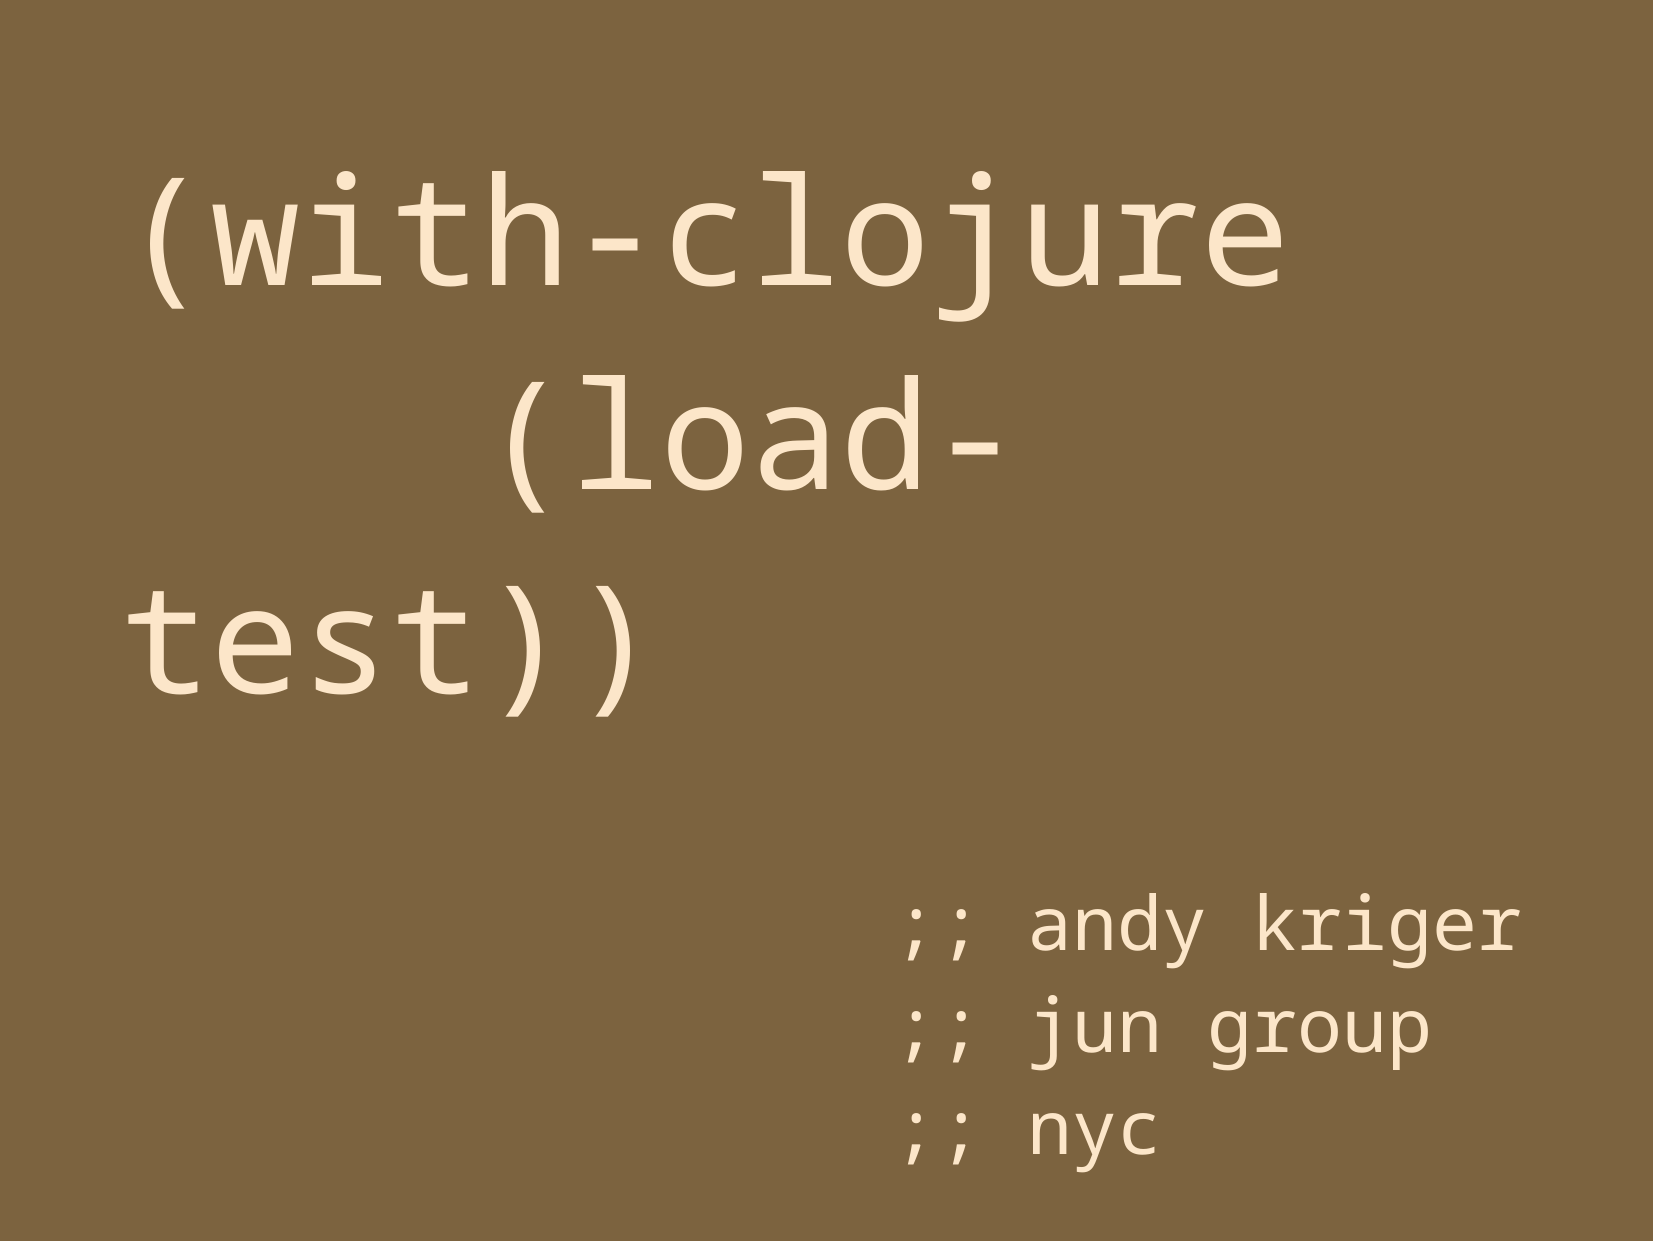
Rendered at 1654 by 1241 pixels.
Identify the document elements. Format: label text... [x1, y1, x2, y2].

subtitle (with-clojure (load-test)) [120, 187, 1388, 676]
text_box ;; andy kriger ;; jun group ;; nyc [525, 862, 1538, 1179]
